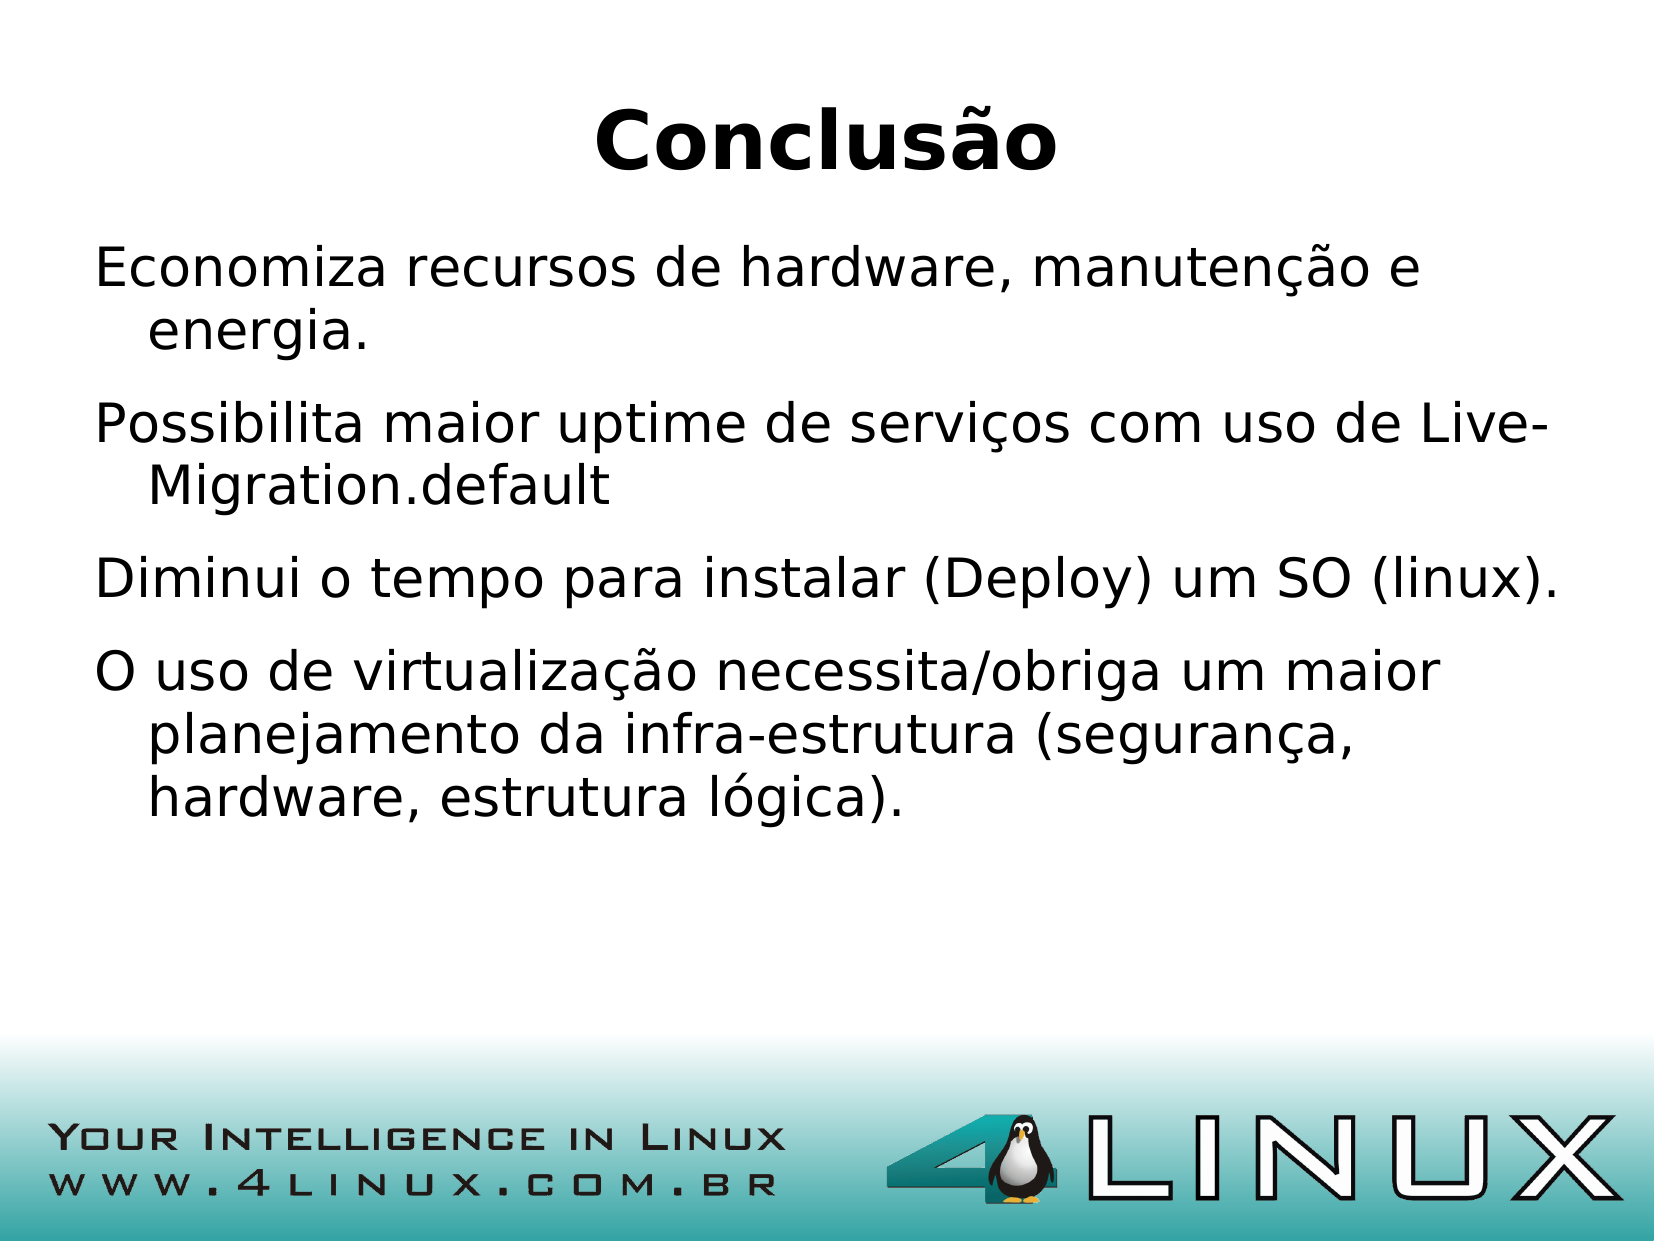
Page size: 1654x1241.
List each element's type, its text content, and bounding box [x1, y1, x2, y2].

title Conclusão [82, 45, 1571, 238]
picture [47, 1121, 786, 1196]
list Economiza recursos de hardware, manutenção e energia. Possibilita maior uptime de serviços com uso de Live-Migration.default Diminui o tempo para instalar (Deploy) um SO (linux). O uso de virtualização necessita/obriga um maior planejamento da infra-estrutura (segurança, hardware, estrutura lógica). [76, 236, 1565, 1040]
picture [885, 1104, 1625, 1211]
